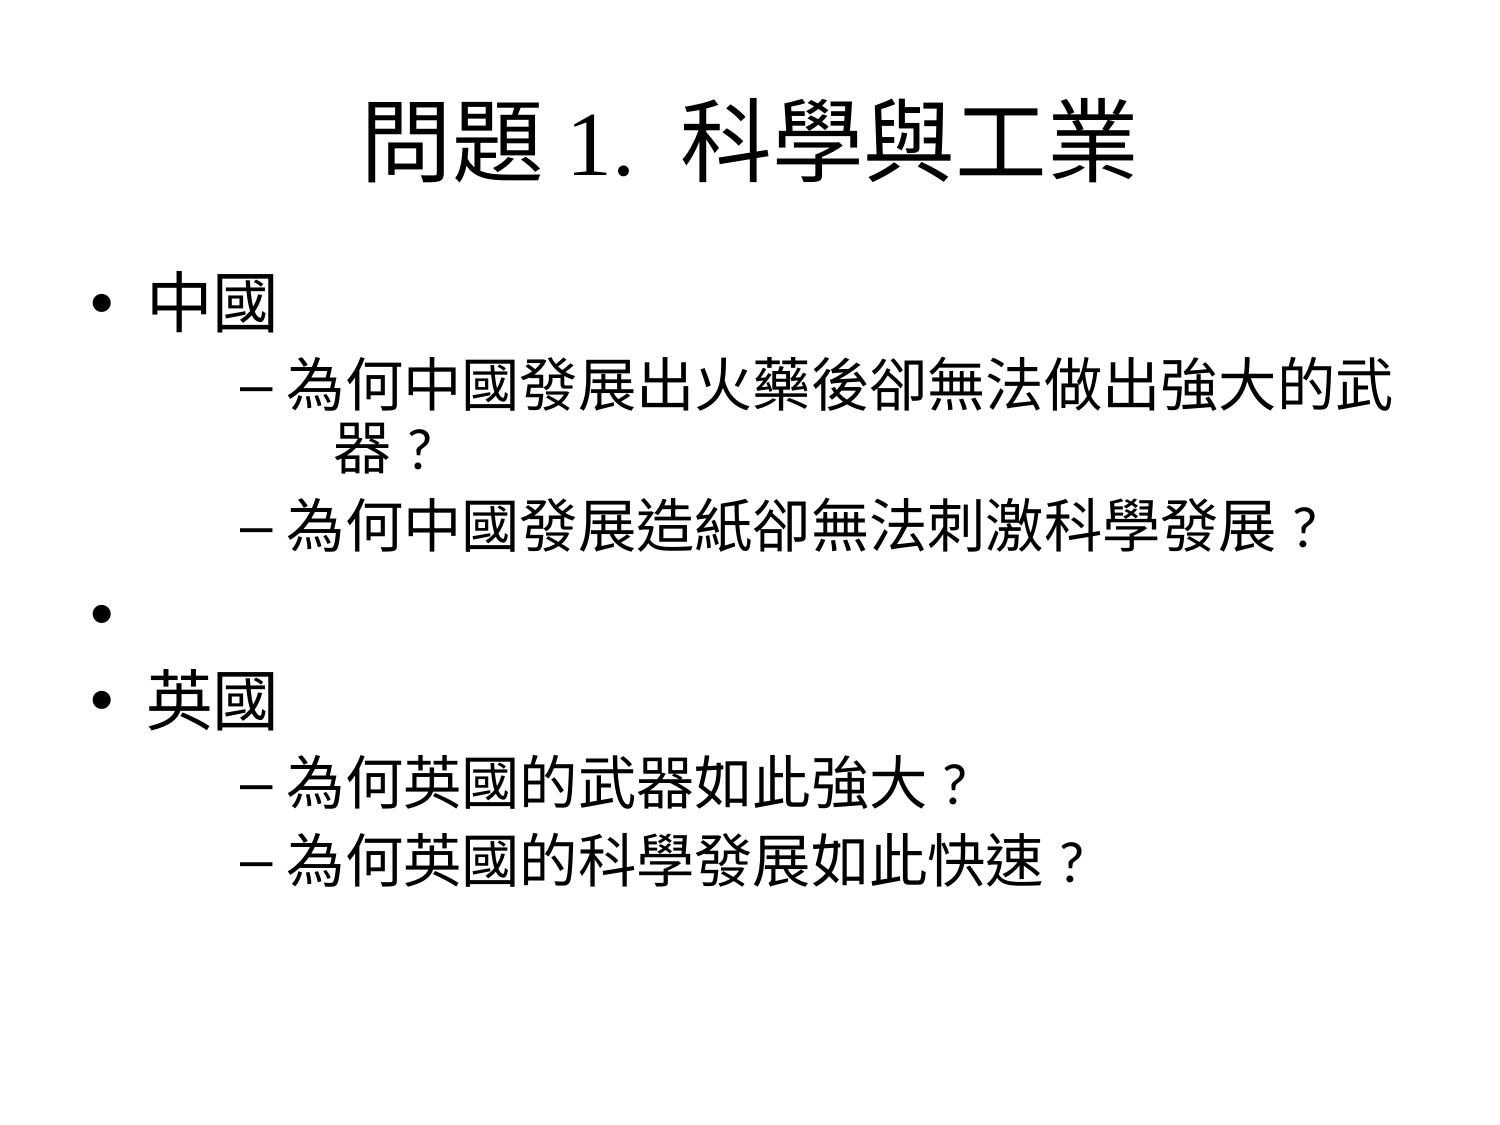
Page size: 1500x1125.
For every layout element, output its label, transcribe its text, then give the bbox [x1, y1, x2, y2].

list 中國 為何中國發展出火藥後卻無法做出強大的武器? 為何中國發展造紙卻無法刺激科學發展? 英國 為何英國的武器如此強大? 為何英國的科學發展如此快速? [75, 262, 1426, 1005]
title 問題1. 科學與工業 [75, 45, 1426, 233]
